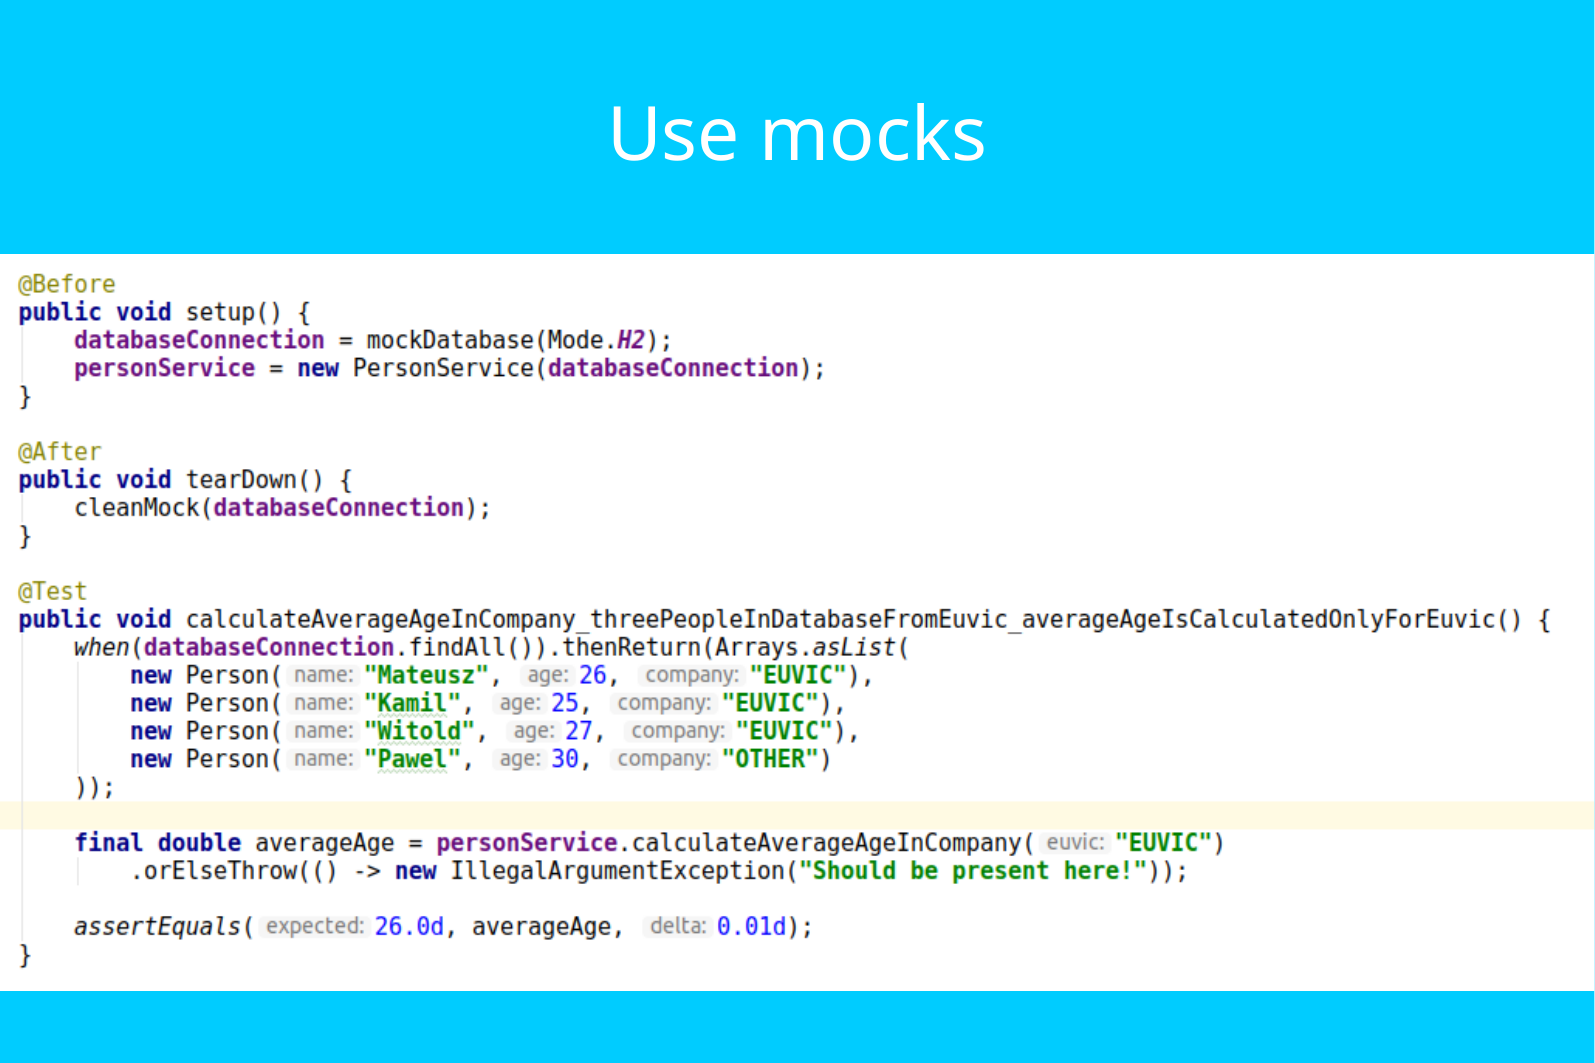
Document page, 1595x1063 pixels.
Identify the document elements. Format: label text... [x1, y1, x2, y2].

title Use mocks [79, 42, 1515, 220]
picture [0, 255, 1595, 990]
